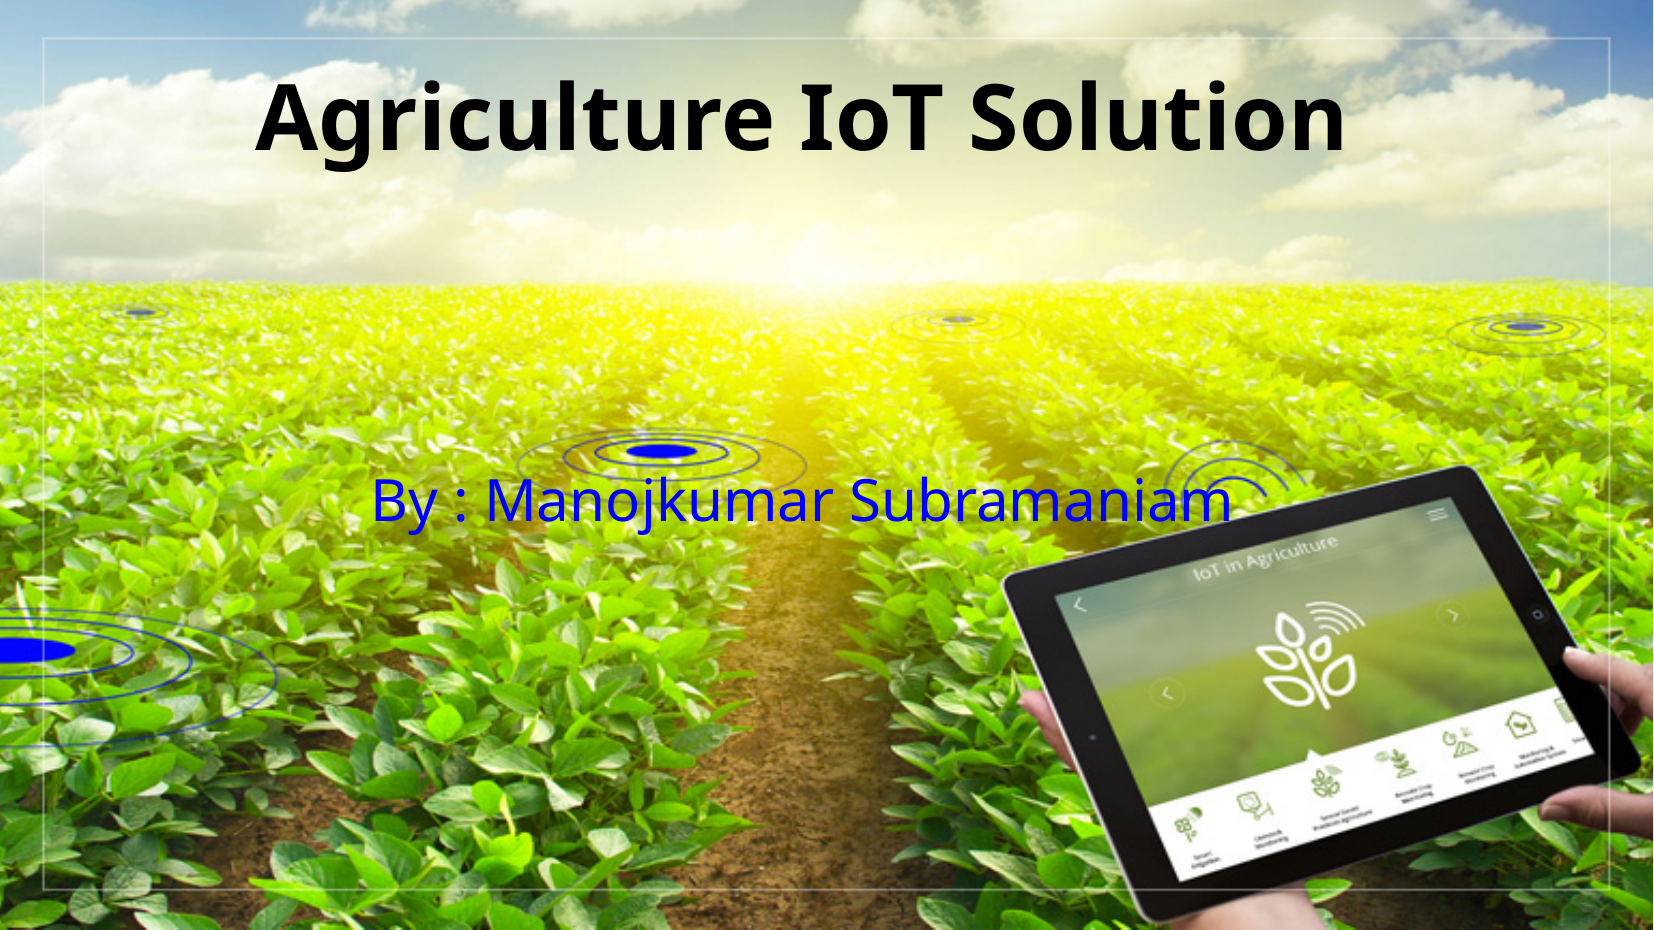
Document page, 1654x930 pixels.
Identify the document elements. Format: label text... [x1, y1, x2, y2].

text_box By : Manojkumar Subramaniam [58, 229, 1547, 769]
picture [0, 0, 1654, 930]
title Agriculture IoT Solution [82, 36, 1571, 193]
